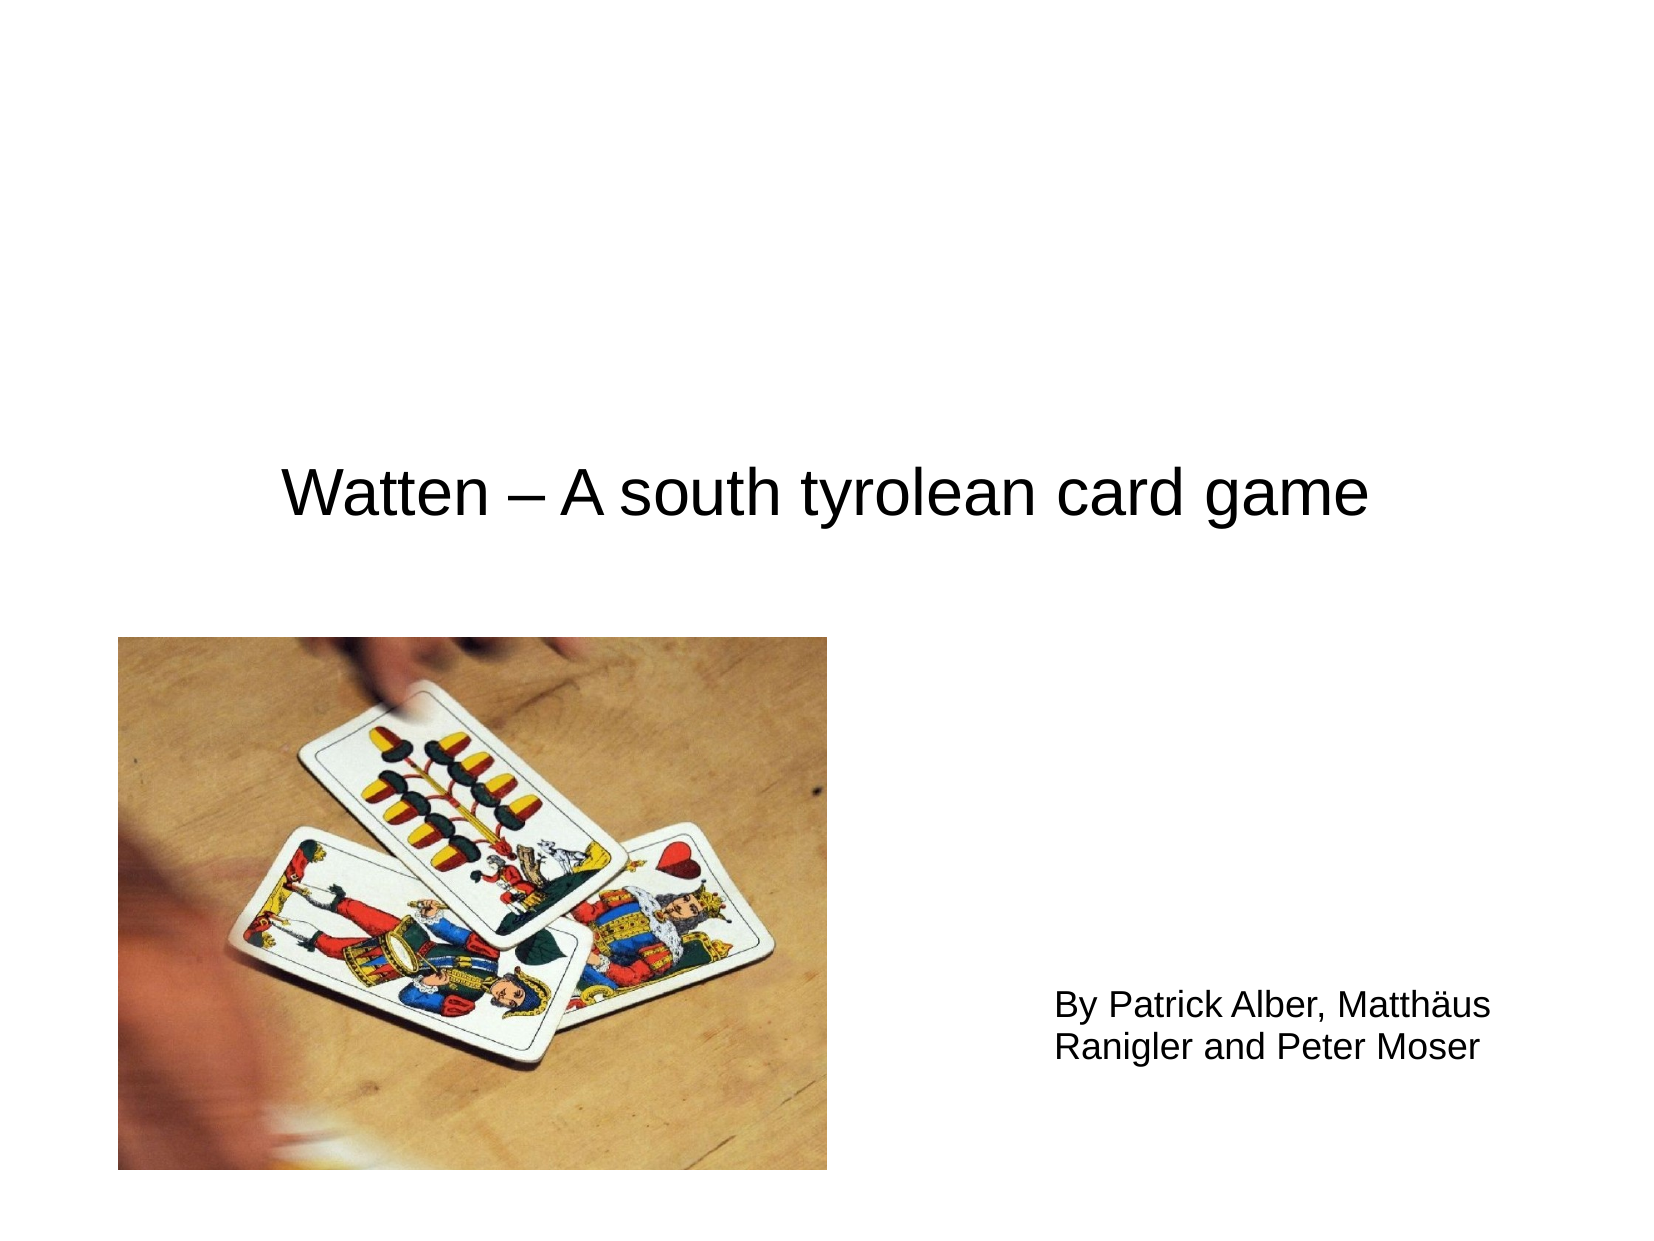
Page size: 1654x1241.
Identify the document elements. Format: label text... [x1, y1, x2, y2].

text_box By Patrick Alber, Matthäus Ranigler and Peter Moser [1039, 976, 1548, 1075]
picture [118, 637, 827, 1170]
subtitle Watten – A south tyrolean card game [82, 49, 1571, 1010]
